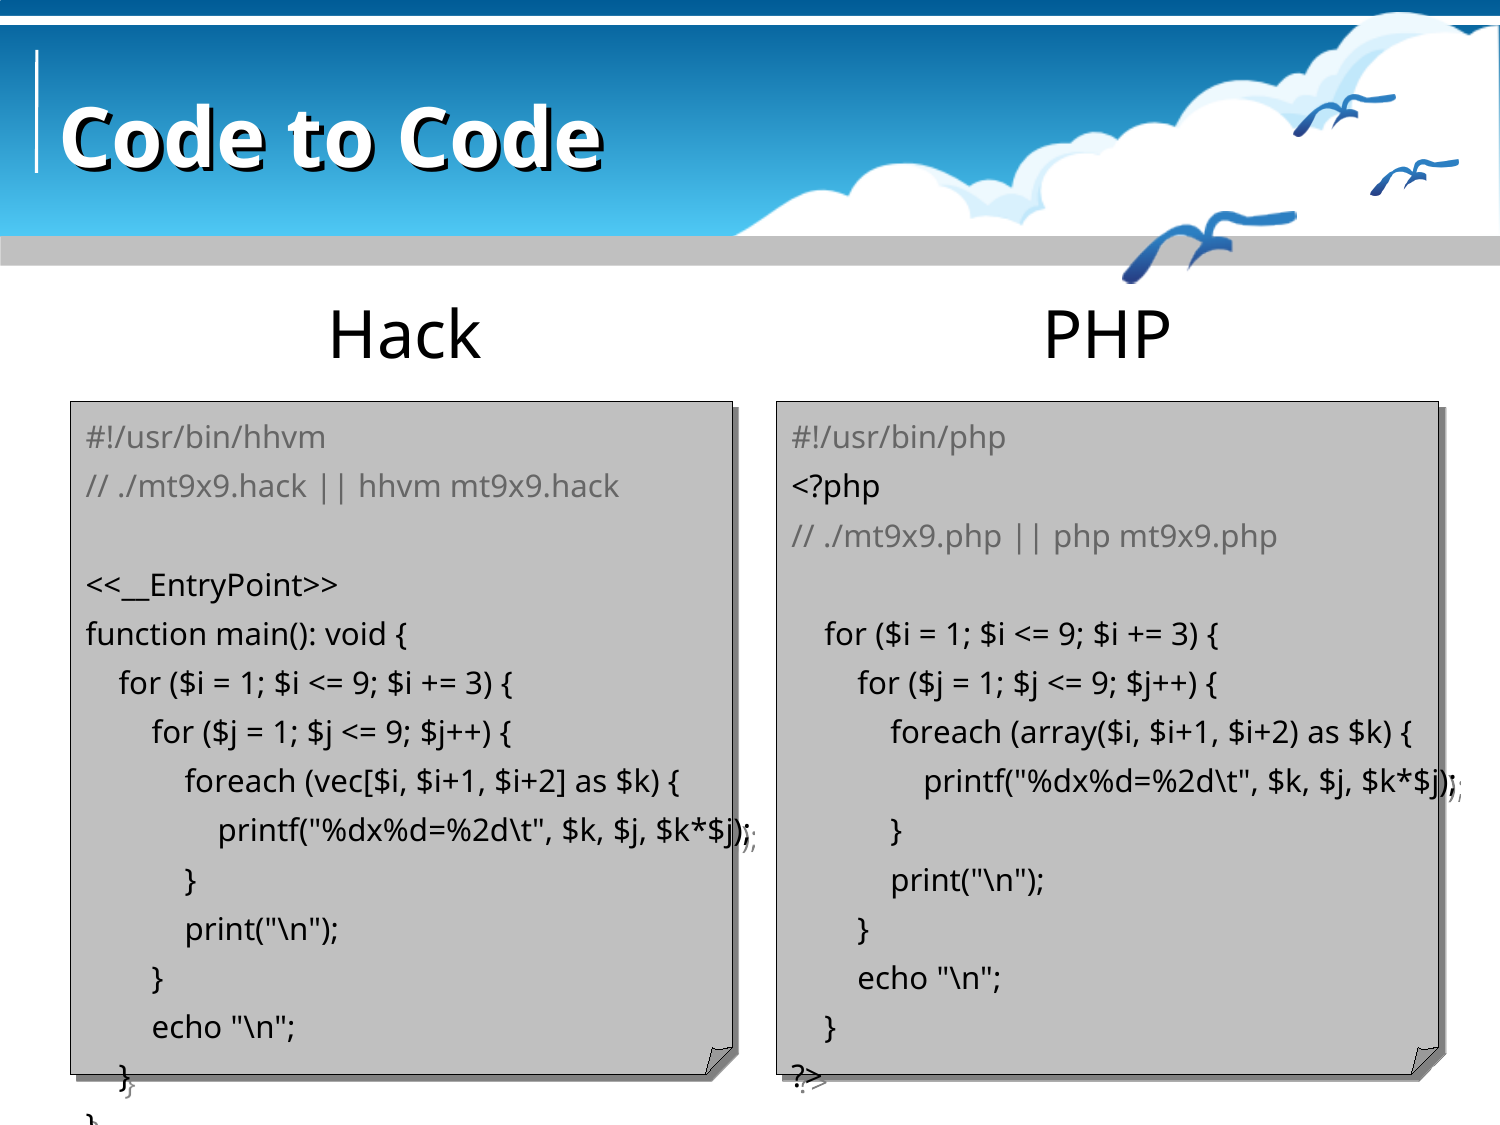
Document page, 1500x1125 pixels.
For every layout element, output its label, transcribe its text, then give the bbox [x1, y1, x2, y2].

text_box PHP [1027, 283, 1223, 388]
title Code to Code [59, 86, 1465, 186]
picture [730, 12, 1500, 284]
text_box Hack [312, 283, 526, 388]
text_box #!/usr/bin/php <?php // ./mt9x9.php || php mt9x9.php for ($i = 1; $i <= 9; $i += 3) { for ($j = 1; $j <= 9; $j++) { foreach (array($i, $i+1, $i+2) as $k) { printf("%dx%d=%2d\t", $k, $j, $k*$j); } print("\n"); } echo "\n"; } ?> [776, 401, 1439, 1075]
text_box #!/usr/bin/hhvm // ./mt9x9.hack || hhvm mt9x9.hack <<__EntryPoint>> function main(): void { for ($i = 1; $i <= 9; $i += 3) { for ($j = 1; $j <= 9; $j++) { foreach (vec[$i, $i+1, $i+2] as $k) { printf("%dx%d=%2d\t", $k, $j, $k*$j); } print("\n"); } echo "\n"; } } [70, 401, 733, 1075]
